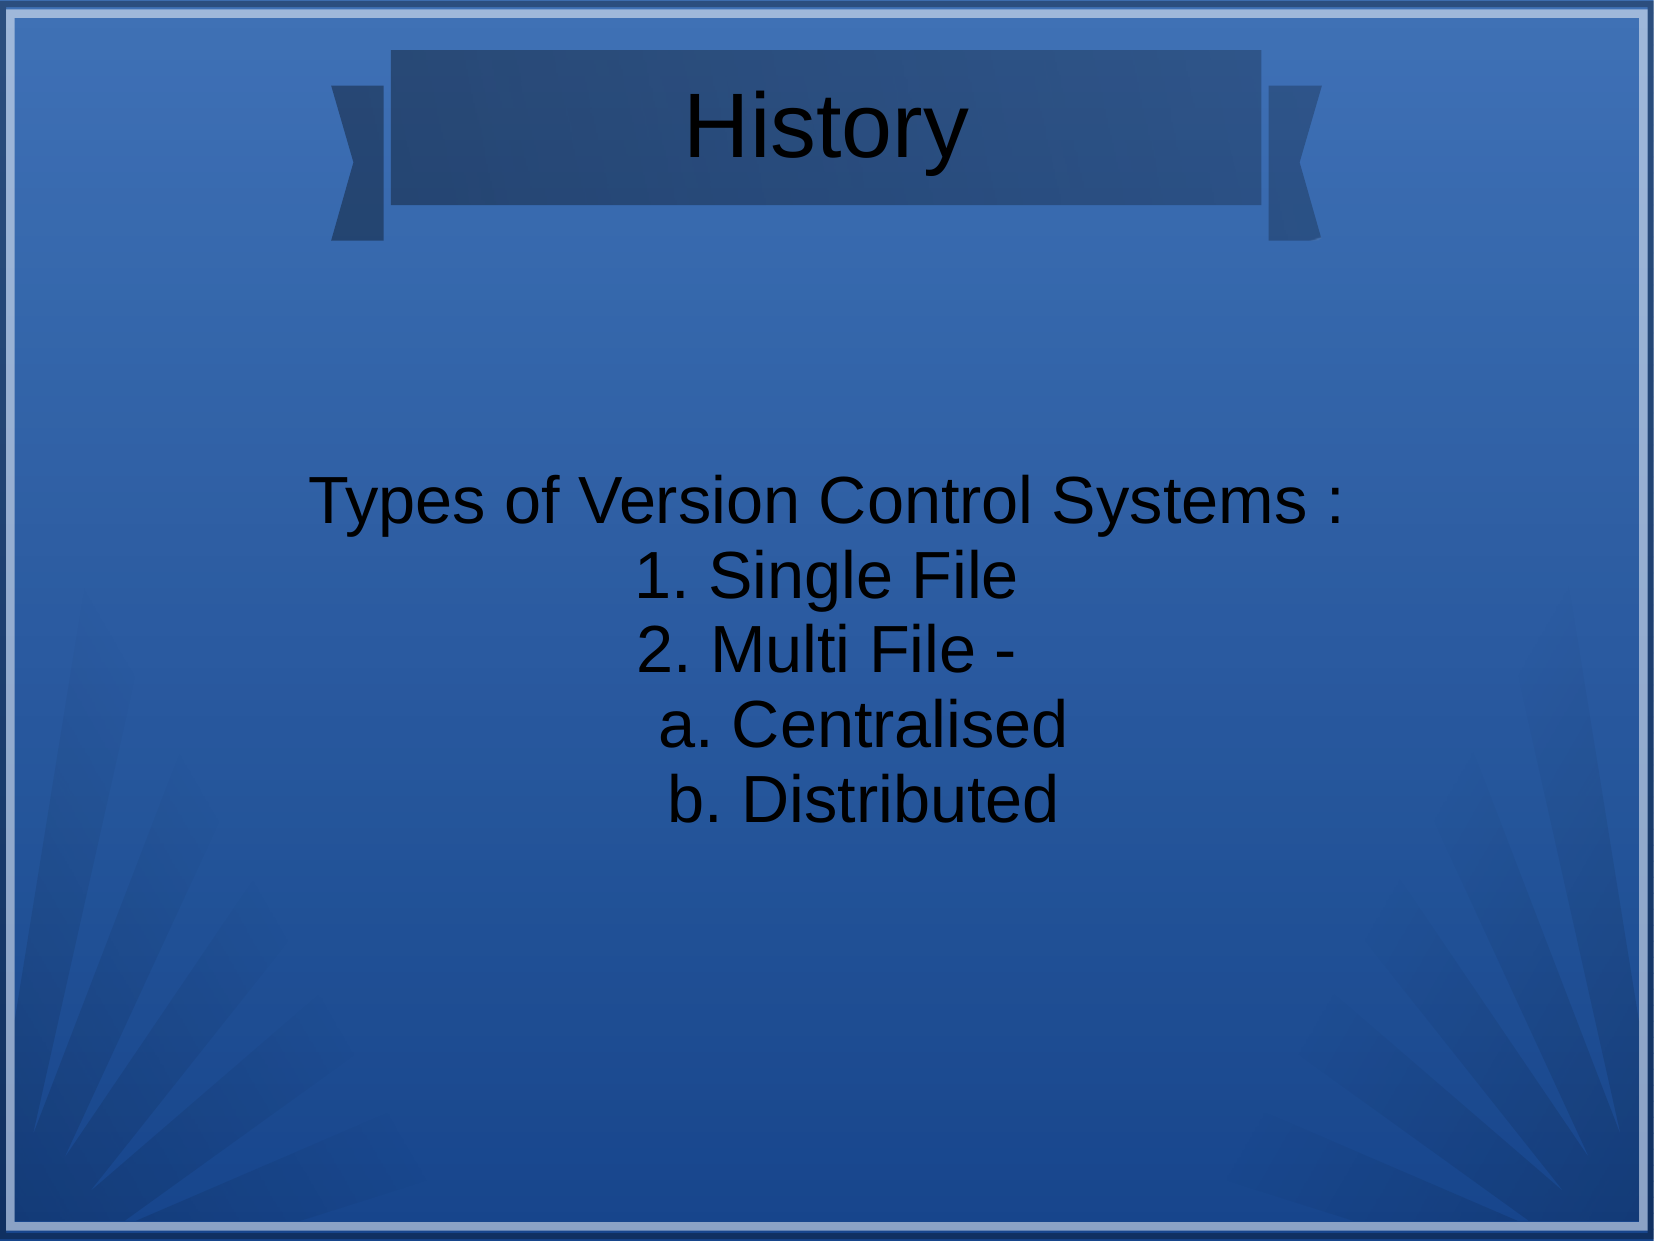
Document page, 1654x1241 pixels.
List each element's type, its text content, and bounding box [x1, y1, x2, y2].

subtitle Types of Version Control Systems : 1. Single File 2. Multi File - a. Centralised b. Distributed [82, 290, 1571, 1010]
title History [389, 47, 1264, 205]
